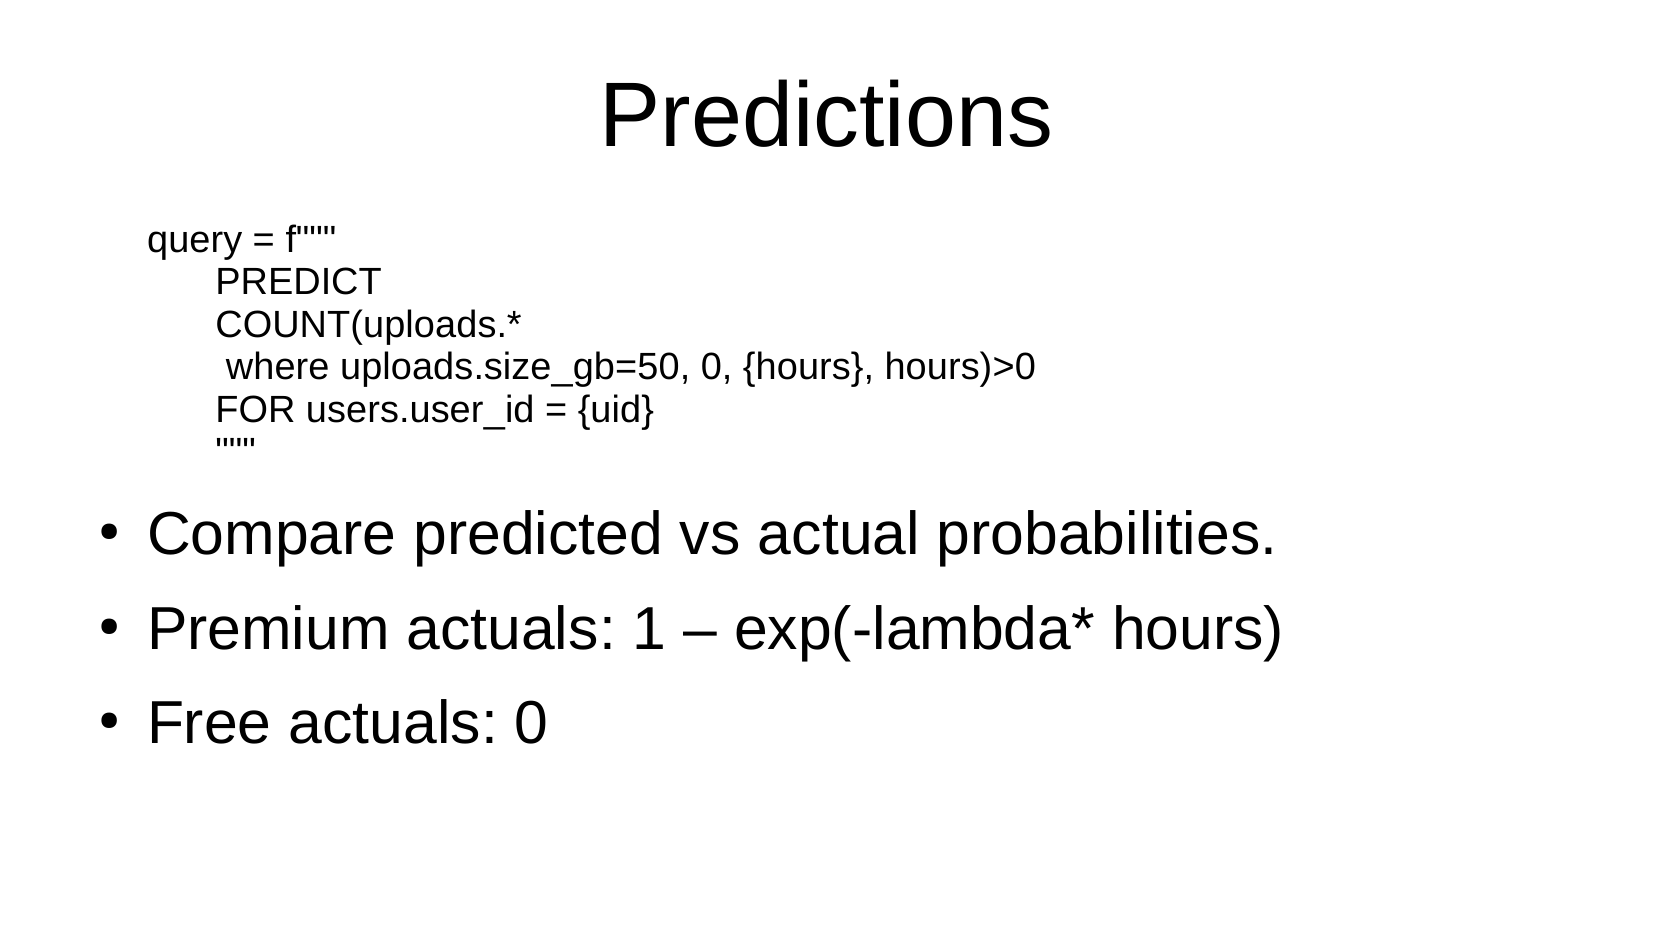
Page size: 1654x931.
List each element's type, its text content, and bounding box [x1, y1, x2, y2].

title Predictions [82, 37, 1571, 193]
list query = f""" PREDICT COUNT(uploads.* where uploads.size_gb=50, 0, {hours}, hours)>0 FOR users.user_id = {uid} """ Compare predicted vs actual probabilities. Premium actuals: 1 – exp(-lambda* hours) Free actuals: 0 [82, 217, 1571, 758]
